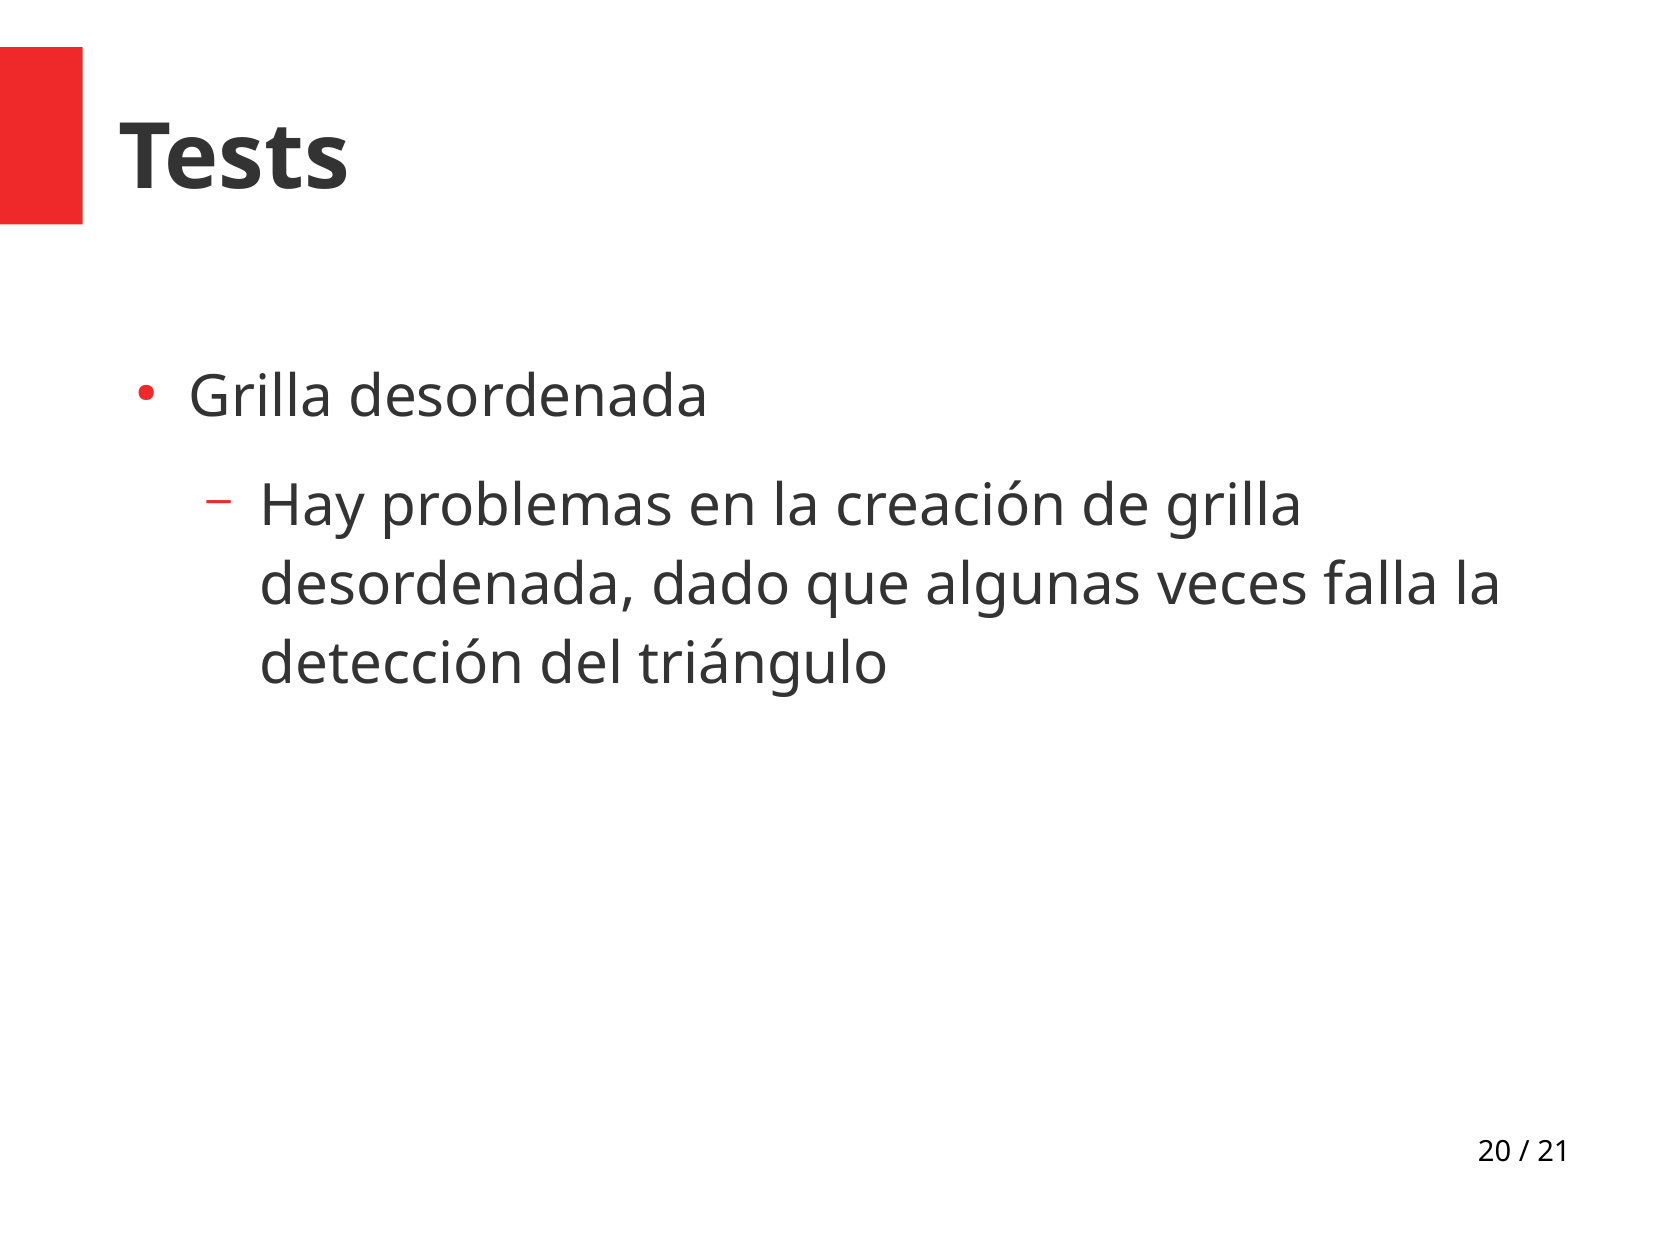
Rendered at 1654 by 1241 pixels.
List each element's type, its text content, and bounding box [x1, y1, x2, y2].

list Grilla desordenada Hay problemas en la creación de grilla desordenada, dado que algunas veces falla la detección del triángulo [118, 354, 1536, 1074]
title Tests [118, 49, 1571, 257]
